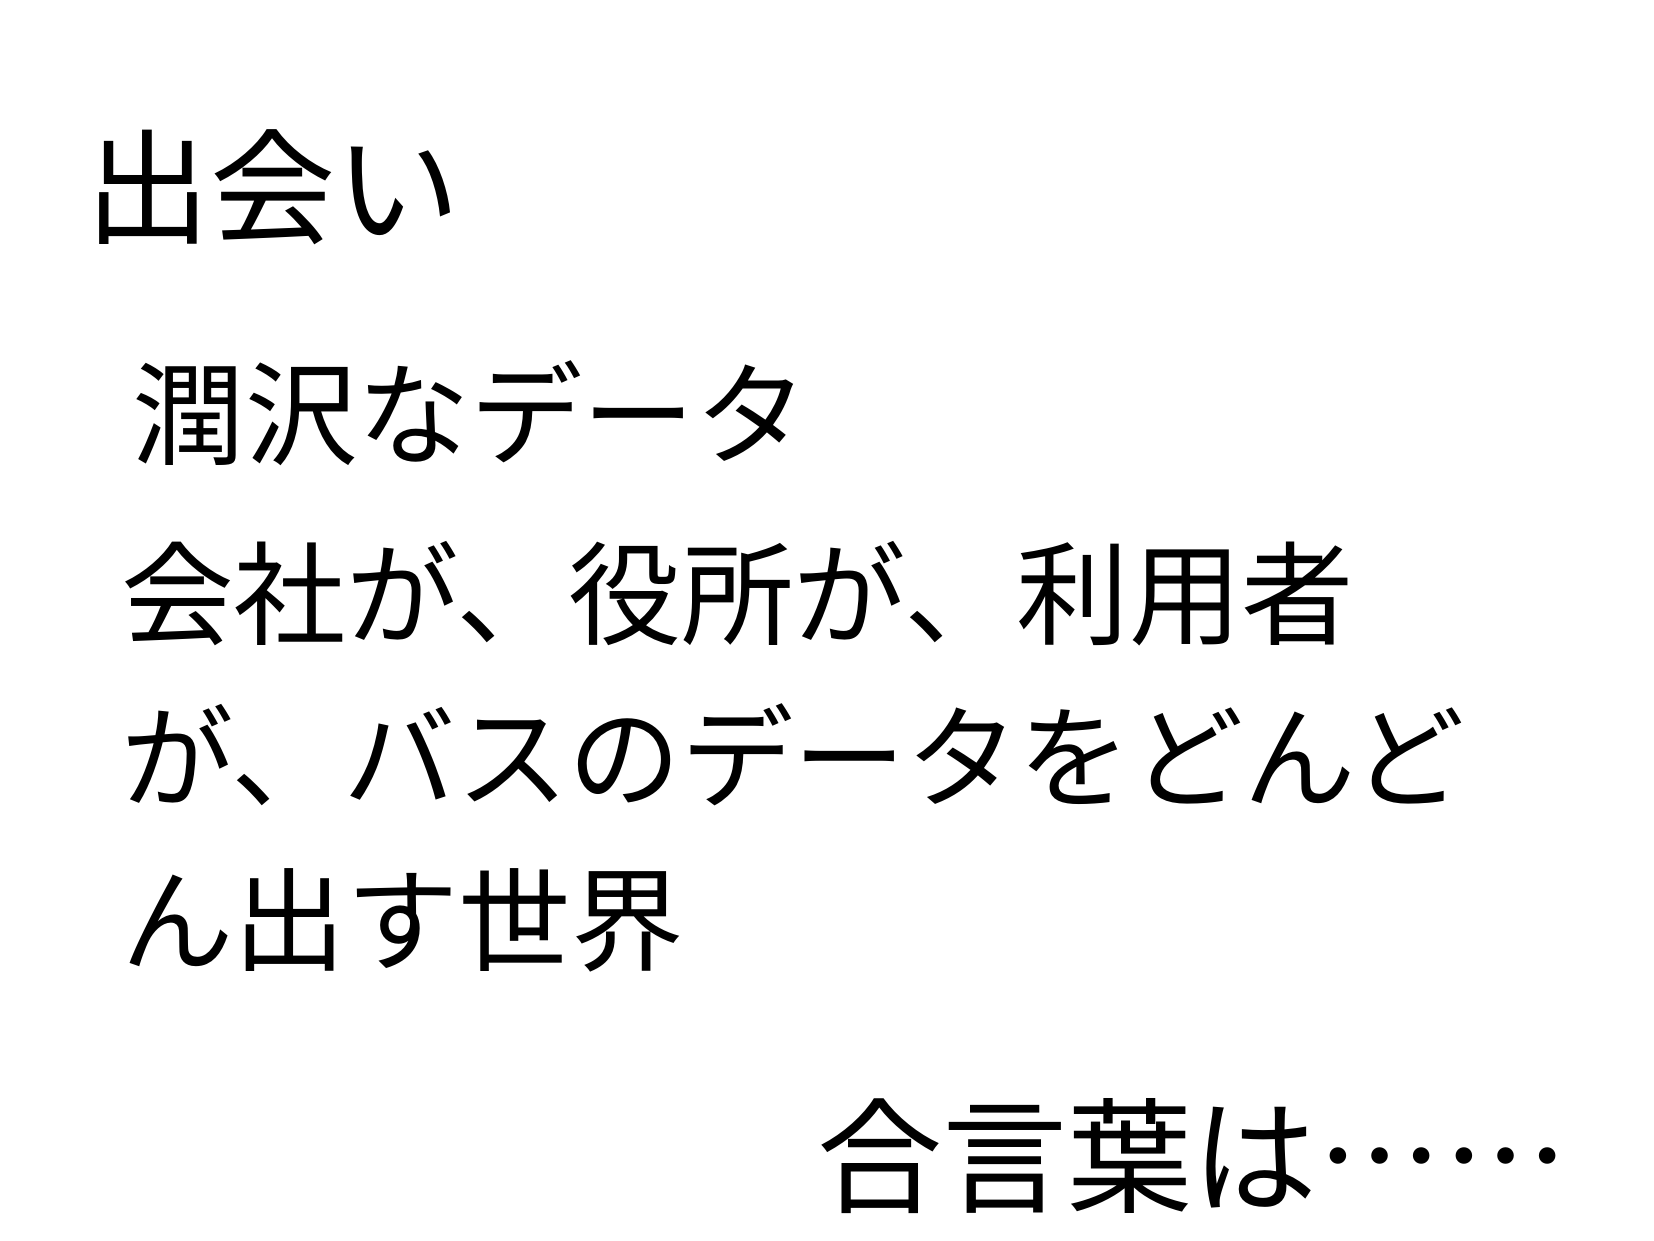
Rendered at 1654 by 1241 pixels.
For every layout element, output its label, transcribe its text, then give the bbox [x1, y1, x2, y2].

text_box 会社が、役所が、利用者が、バスのデータをどんどん出す世界 [106, 498, 1560, 889]
text_box 合言葉は…… [803, 1051, 1607, 1192]
text_box 出会い [70, 82, 508, 223]
text_box 潤沢なデータ [118, 318, 1465, 447]
